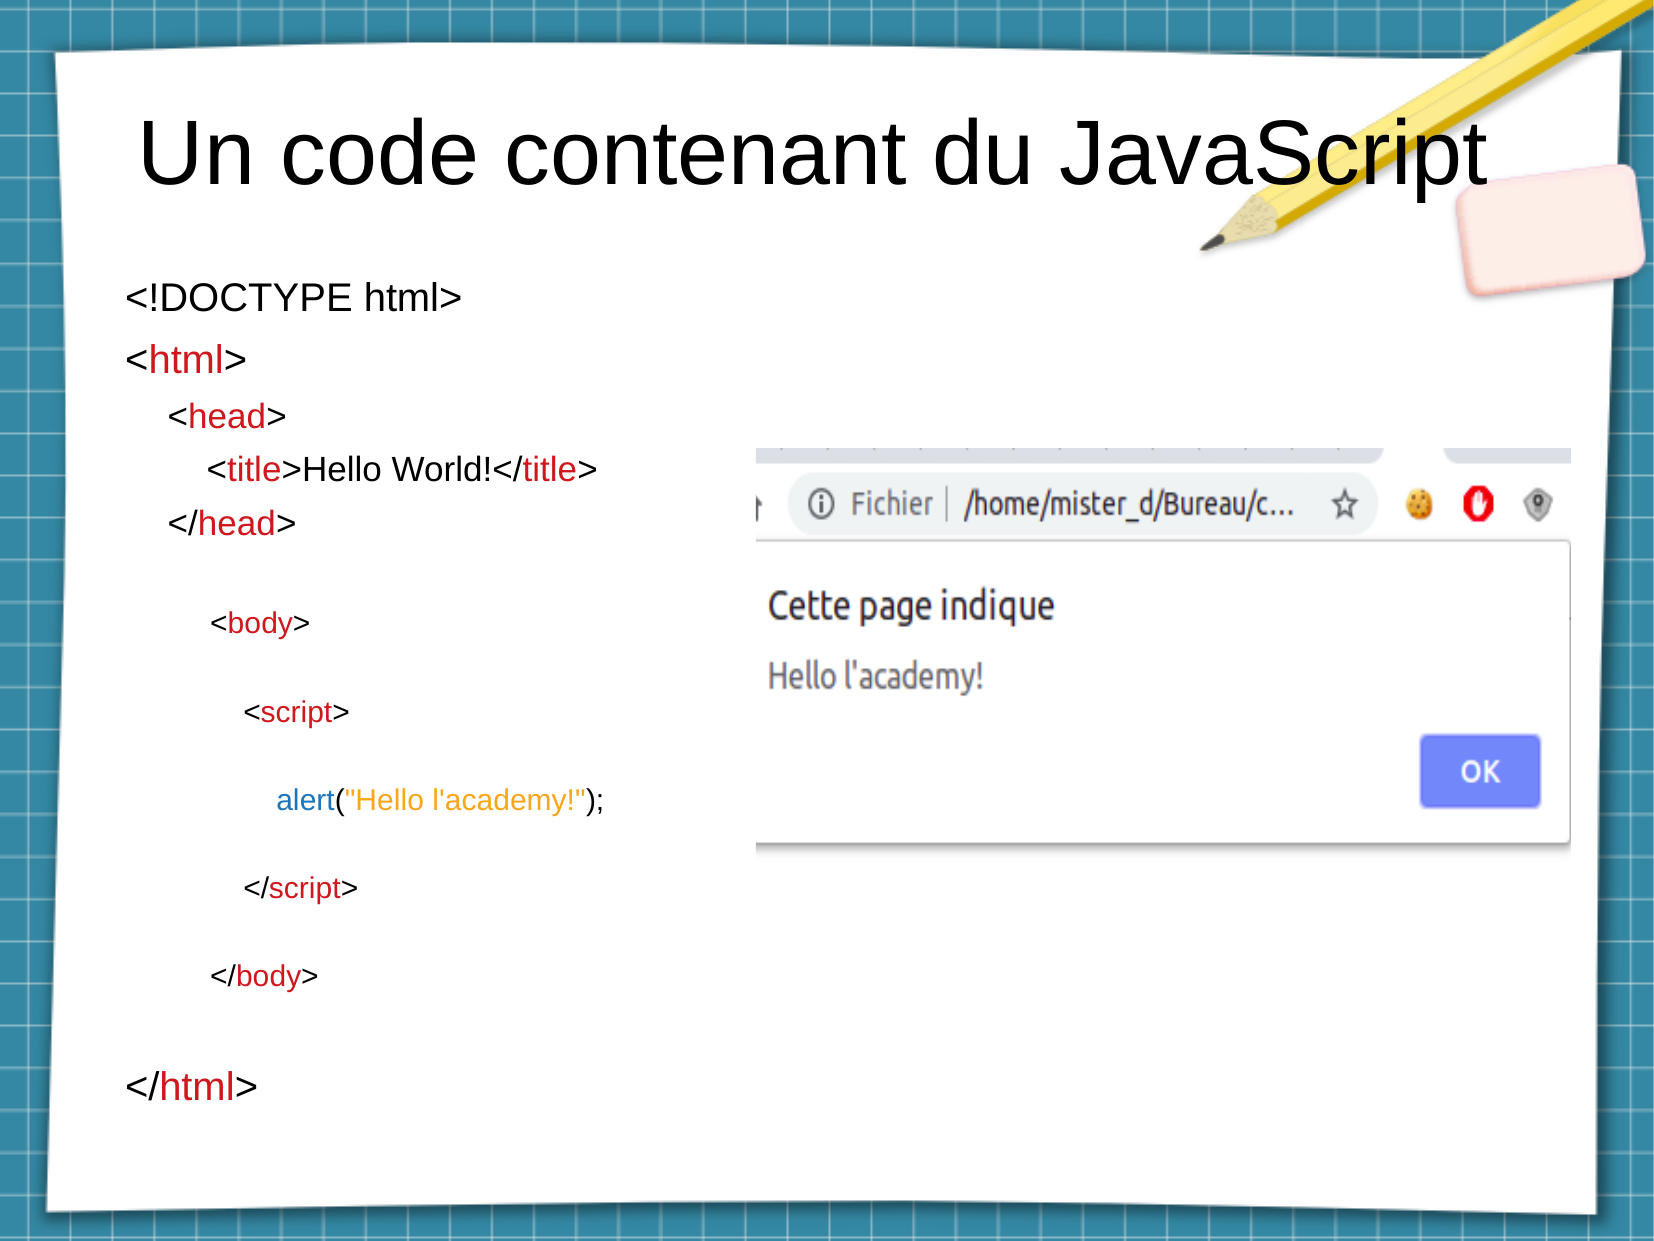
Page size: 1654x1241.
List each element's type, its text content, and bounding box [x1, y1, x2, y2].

picture [0, 0, 1654, 1241]
list <!DOCTYPE html> <html> <head> <title>Hello World!</title> </head> <body> <script> alert("Hello l'academy!"); </script> </body> </html> [82, 212, 1571, 1111]
title Un code contenant du JavaScript [82, 49, 1571, 212]
